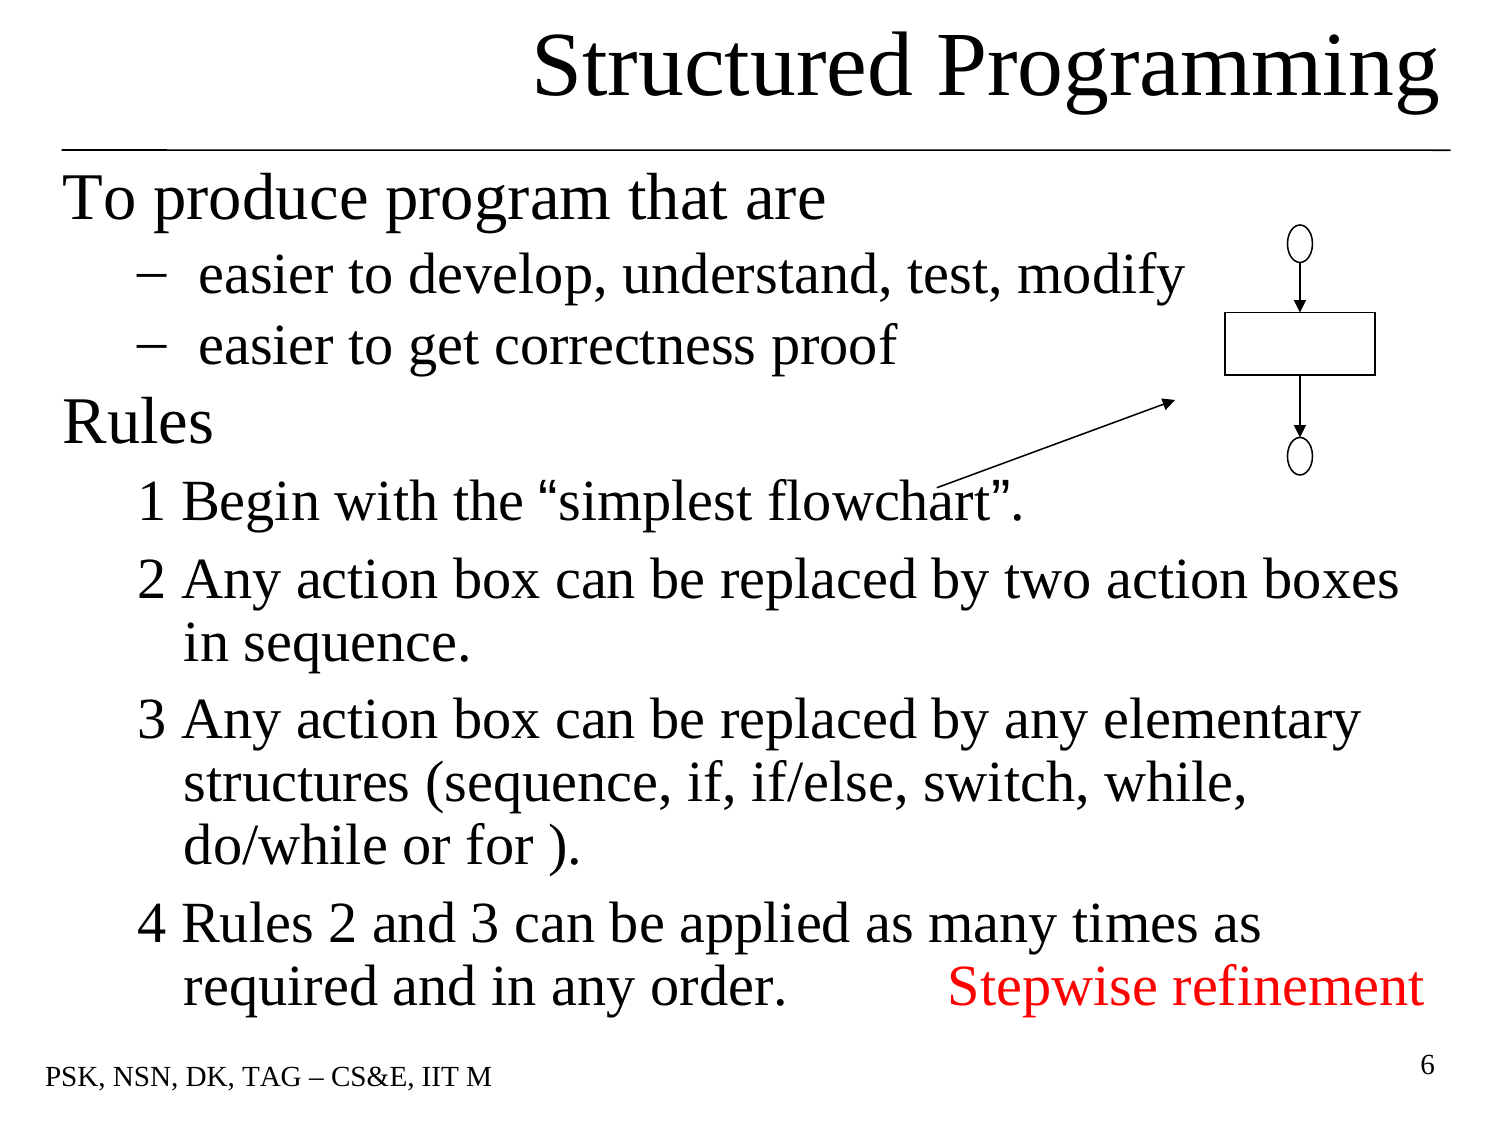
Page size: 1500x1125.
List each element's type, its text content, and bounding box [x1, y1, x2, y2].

list To produce program that are easier to develop, understand, test, modify easier to get correctness proof Rules 1 Begin with the “simplest flowchart”. 2 Any action box can be replaced by two action boxes in sequence. 3 Any action box can be replaced by any elementary structures (sequence, if, if/else, switch, while, do/while or for ). 4 Rules 2 and 3 can be applied as many times as required and in any order. Stepwise refinement [62, 162, 1450, 1025]
title Structured Programming [389, 0, 1465, 130]
